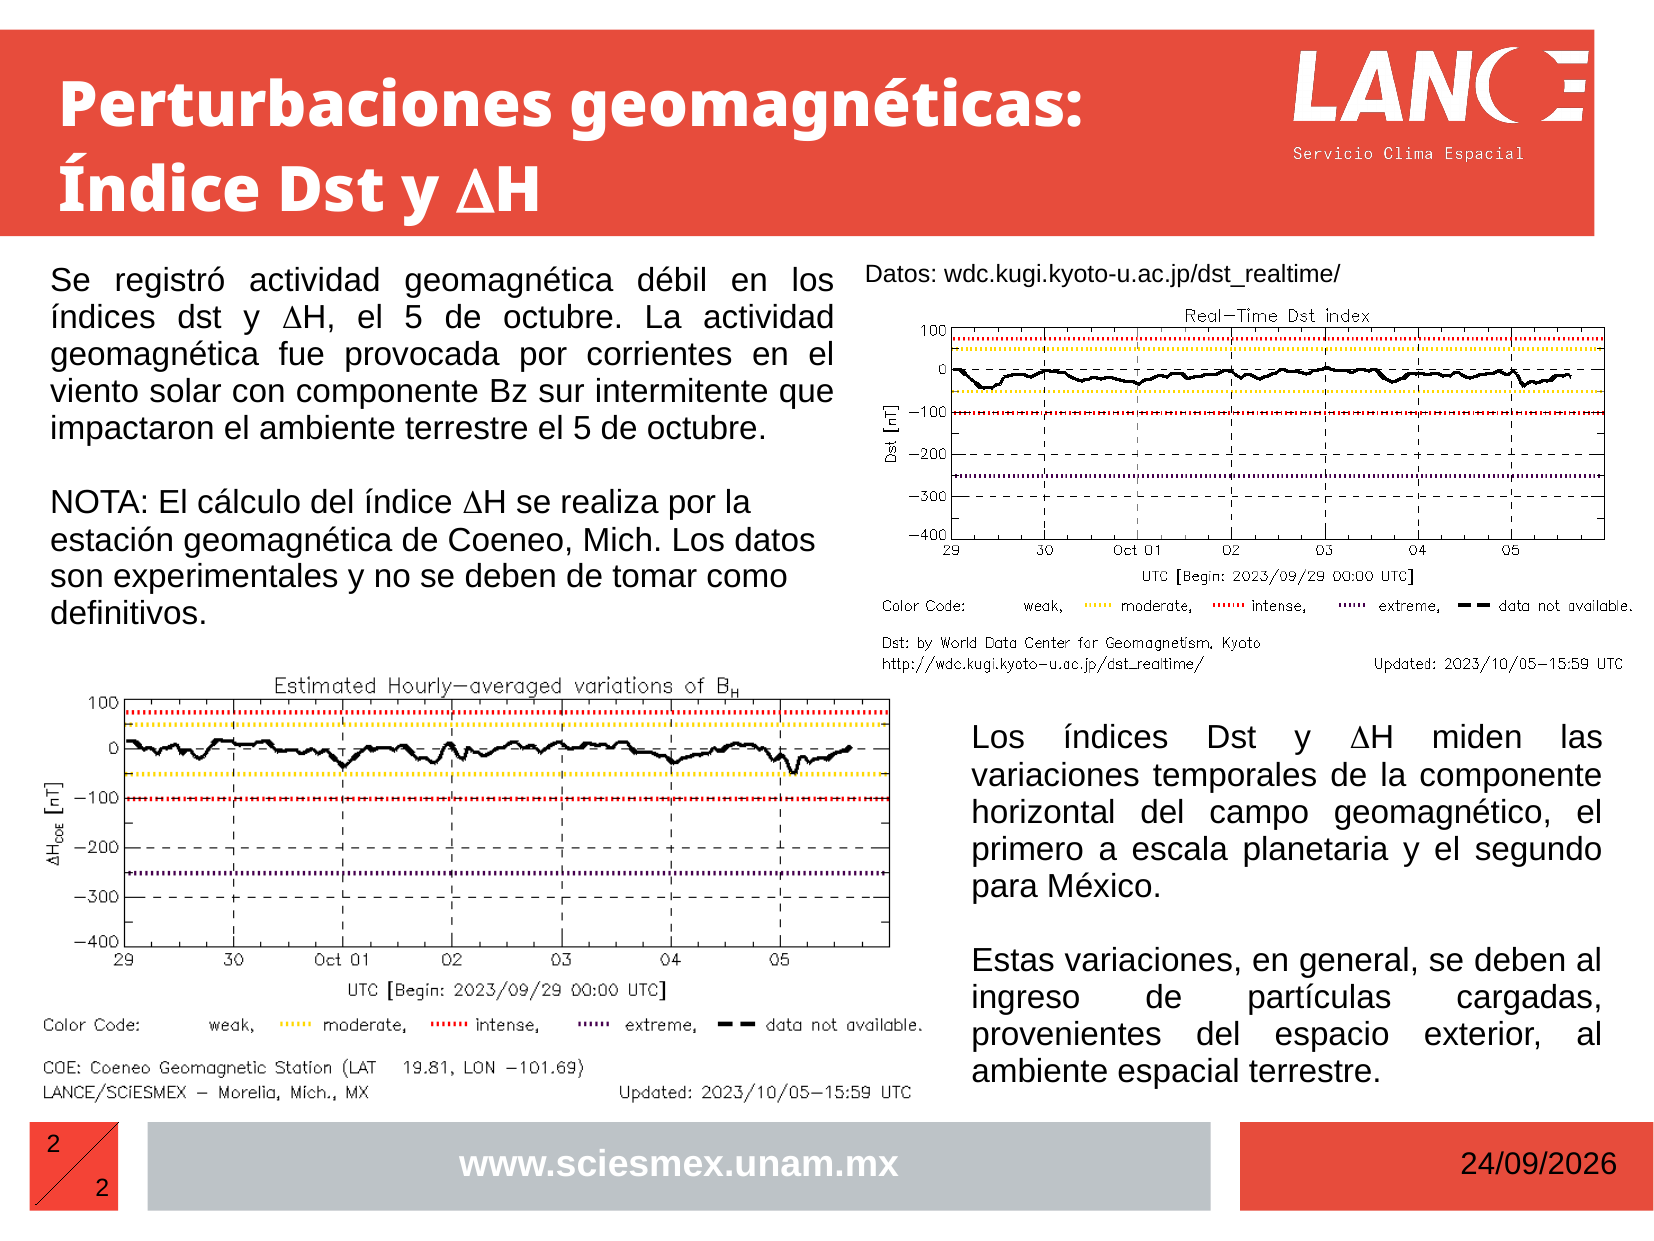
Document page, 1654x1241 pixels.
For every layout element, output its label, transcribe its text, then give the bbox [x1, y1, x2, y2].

text_box 05/10/2023 [1424, 1122, 1654, 1205]
text_box 2 [35, 1151, 125, 1209]
text_box www.sciesmex.unam.mx [153, 1122, 1205, 1205]
text_box Los índices Dst y DH miden las variaciones temporales de la componente horizontal del campo geomagnético, el primero a escala planetaria y el segundo para México. Estas variaciones, en general, se deben al ingreso de partículas cargadas, provenientes del espacio exterior, al ambiente espacial terrestre. [956, 711, 1619, 1097]
picture [34, 289, 1642, 1105]
picture [1293, 47, 1589, 162]
text_box Se registró actividad geomagnética débil en los índices dst y DH, el 5 de octubre. La actividad geomagnética fue provocada por corrientes en el viento solar con componente Bz sur intermitente que impactaron el ambiente terrestre el 5 de octubre. NOTA: El cálculo del índice DH se realiza por la estación geomagnética de Coeneo, Mich. Los datos son experimentales y no se deben de tomar como definitivos. [35, 253, 851, 714]
text_box Datos: wdc.kugi.kyoto-u.ac.jp/dst_realtime/ [850, 252, 1371, 296]
text_box <número> [31, 1122, 176, 1170]
title Perturbaciones geomagnéticas: Índice Dst y DH [59, 59, 1312, 207]
